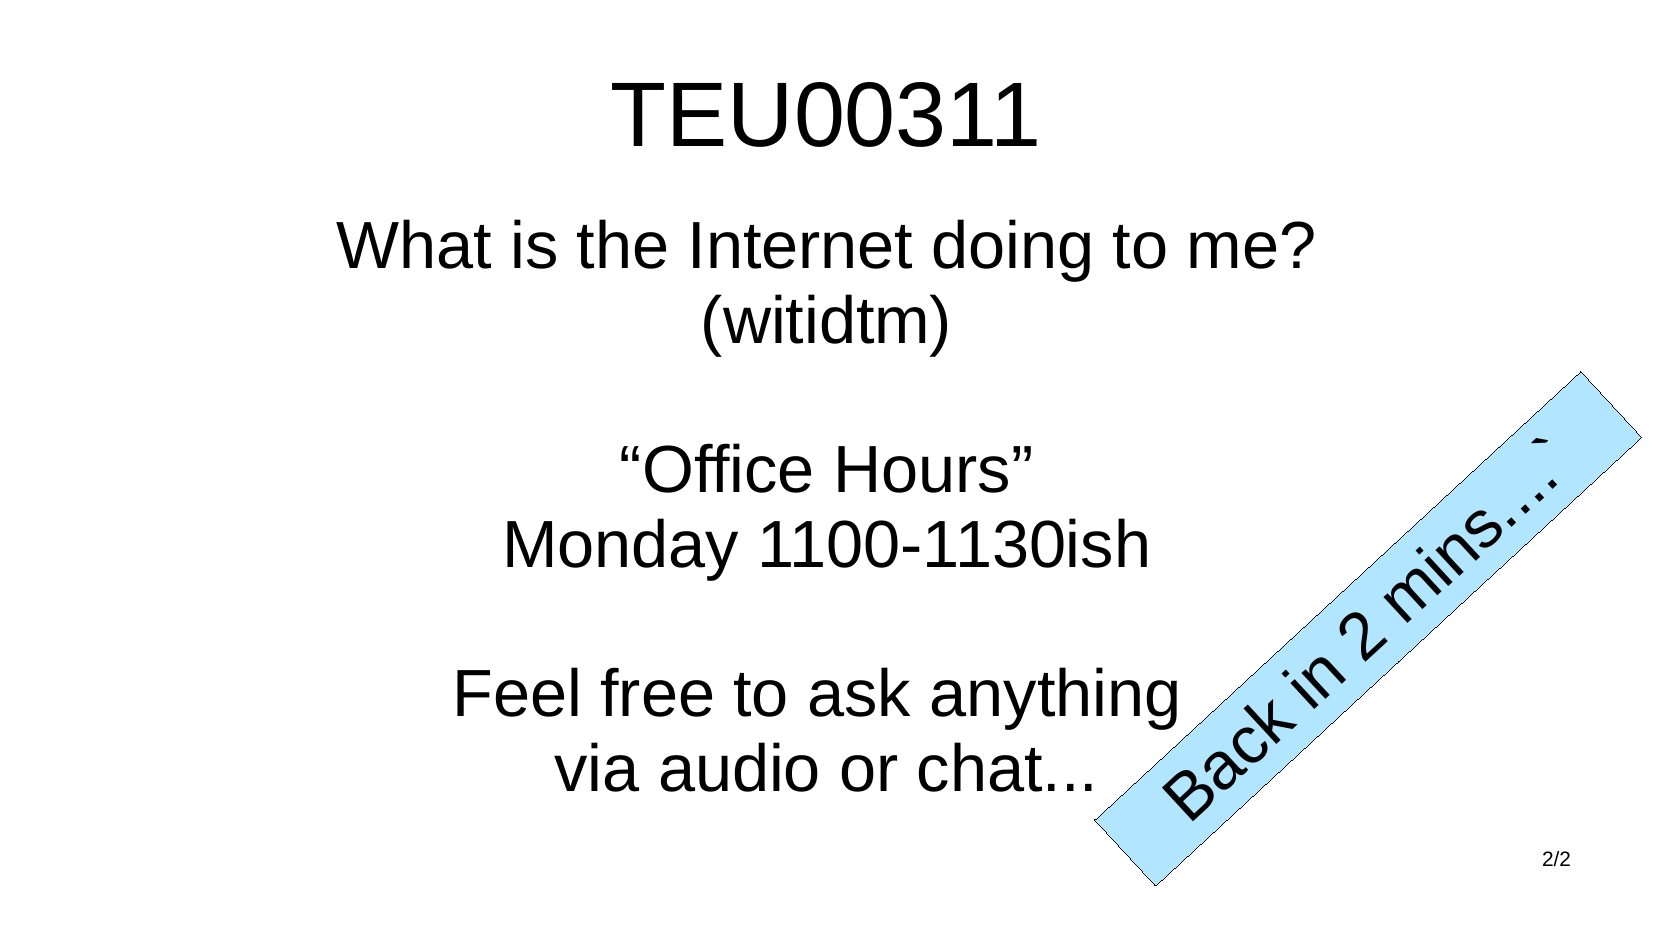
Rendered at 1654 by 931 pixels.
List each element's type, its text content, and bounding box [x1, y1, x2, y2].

subtitle What is the Internet doing to me? (witidtm) “Office Hours” Monday 1100-1130ish Feel free to ask anything via audio or chat... [82, 207, 1571, 909]
text_box Back in 2 mins....` [1094, 371, 1642, 886]
title TEU00311 [82, 37, 1571, 193]
